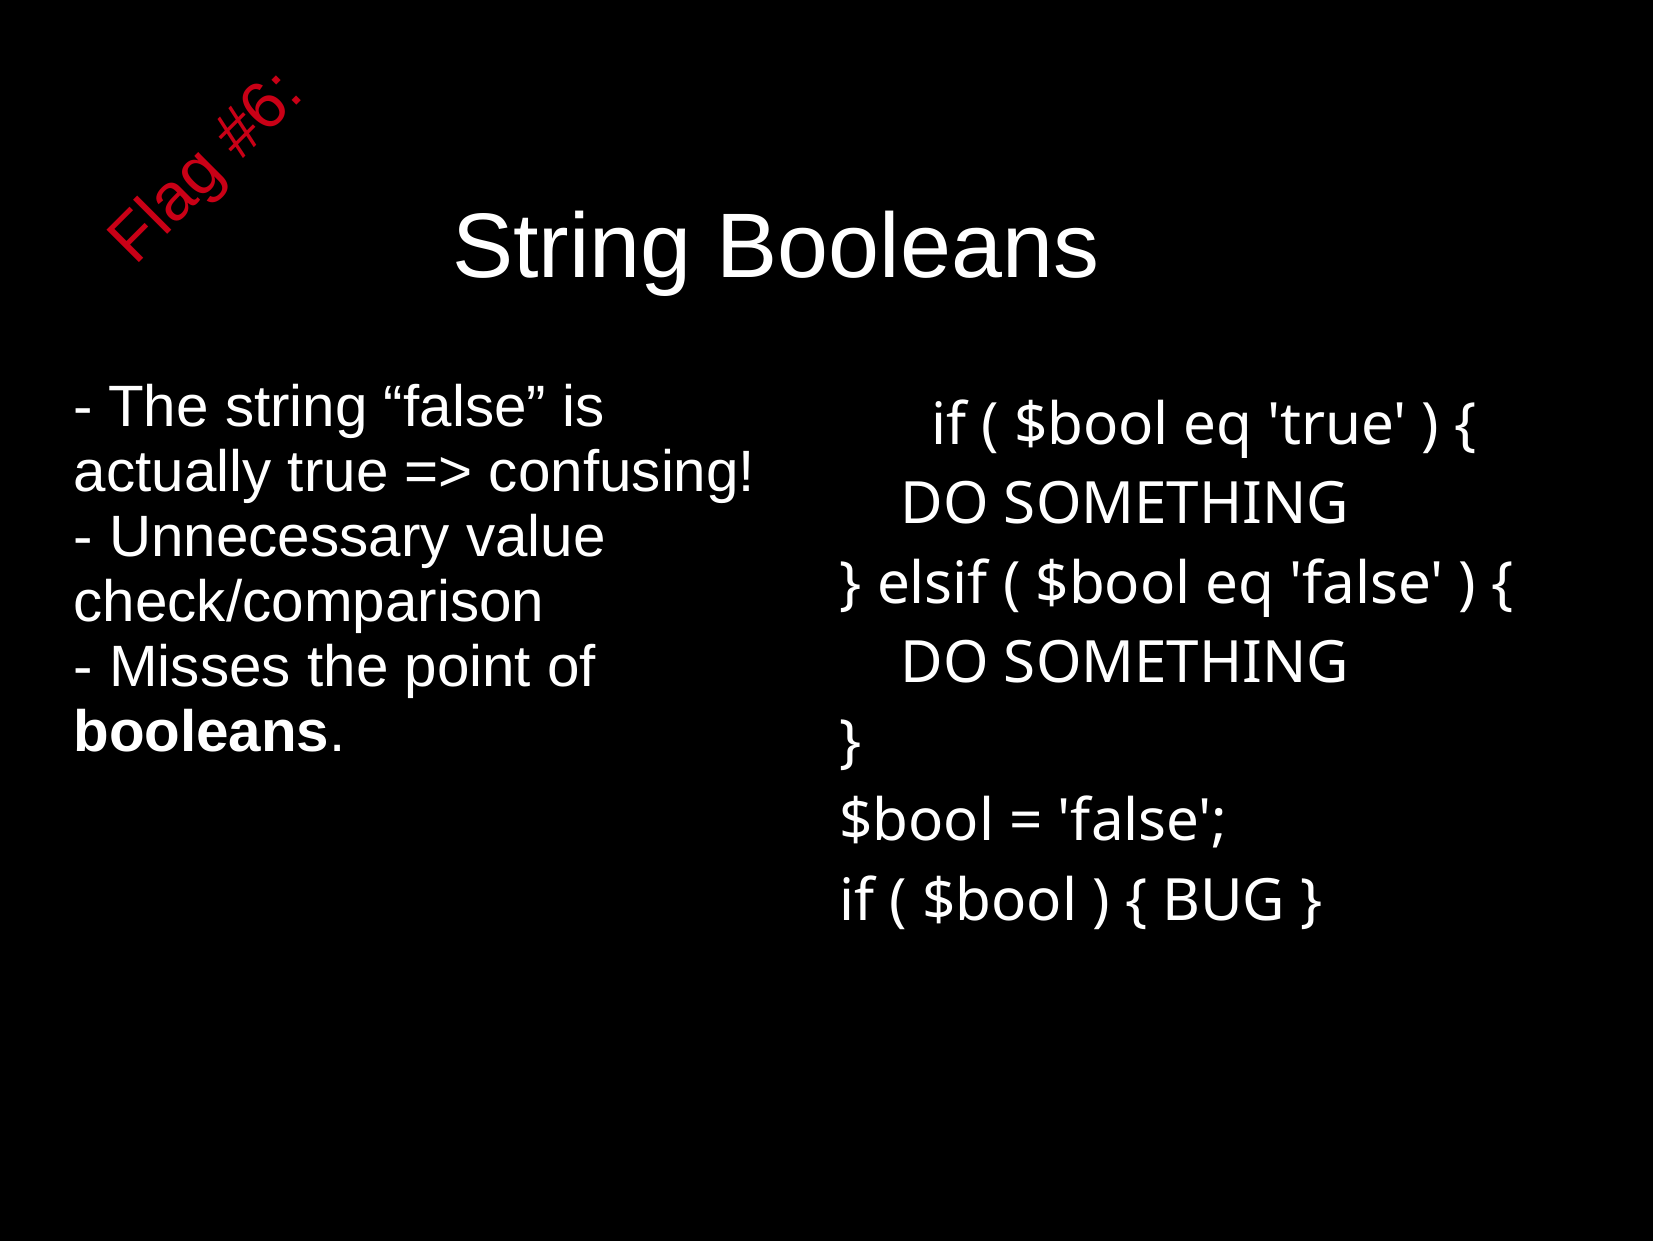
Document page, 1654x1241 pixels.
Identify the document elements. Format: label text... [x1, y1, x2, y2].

text_box - The string “false” is actually true => confusing! - Unnecessary value check/comparison - Misses the point of booleans. [58, 366, 788, 1117]
text_box String Booleans [437, 187, 1115, 317]
text_box if ( $bool eq 'true' ) { DO SOMETHING } elsif ( $bool eq 'false' ) { DO SOMETHING } $bool = 'false'; if ( $bool ) { BUG } [825, 375, 1613, 1126]
text_box Flag #6: [77, 37, 338, 298]
